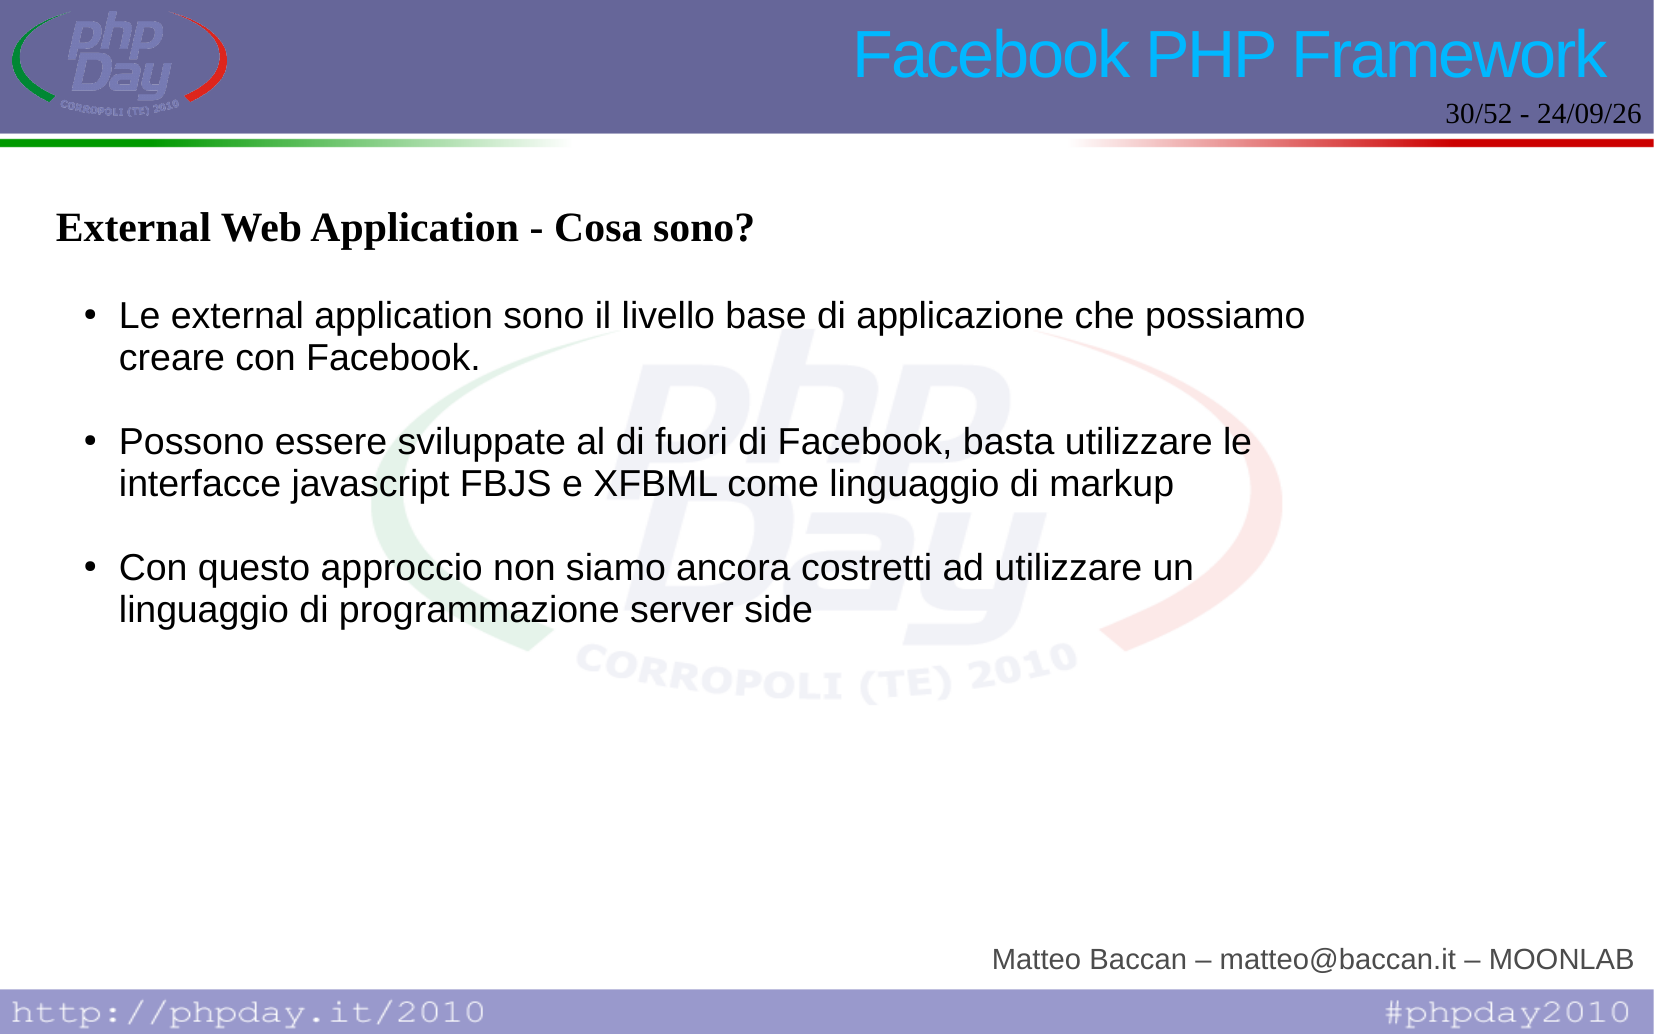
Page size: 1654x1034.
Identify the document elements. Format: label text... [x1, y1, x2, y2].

title Facebook PHP Framework [132, 5, 1609, 103]
text_box External Web Application - Cosa sono? [41, 173, 1216, 236]
picture [0, 0, 1654, 1034]
text_box Le external application sono il livello base di applicazione che possiamo creare con Facebook. Possono essere sviluppate al di fuori di Facebook, basta utilizzare le interfacce javascript FBJS e XFBML come linguaggio di markup Con questo approccio non siamo ancora costretti ad utilizzare un linguaggio di programmazione server side [33, 287, 1375, 723]
